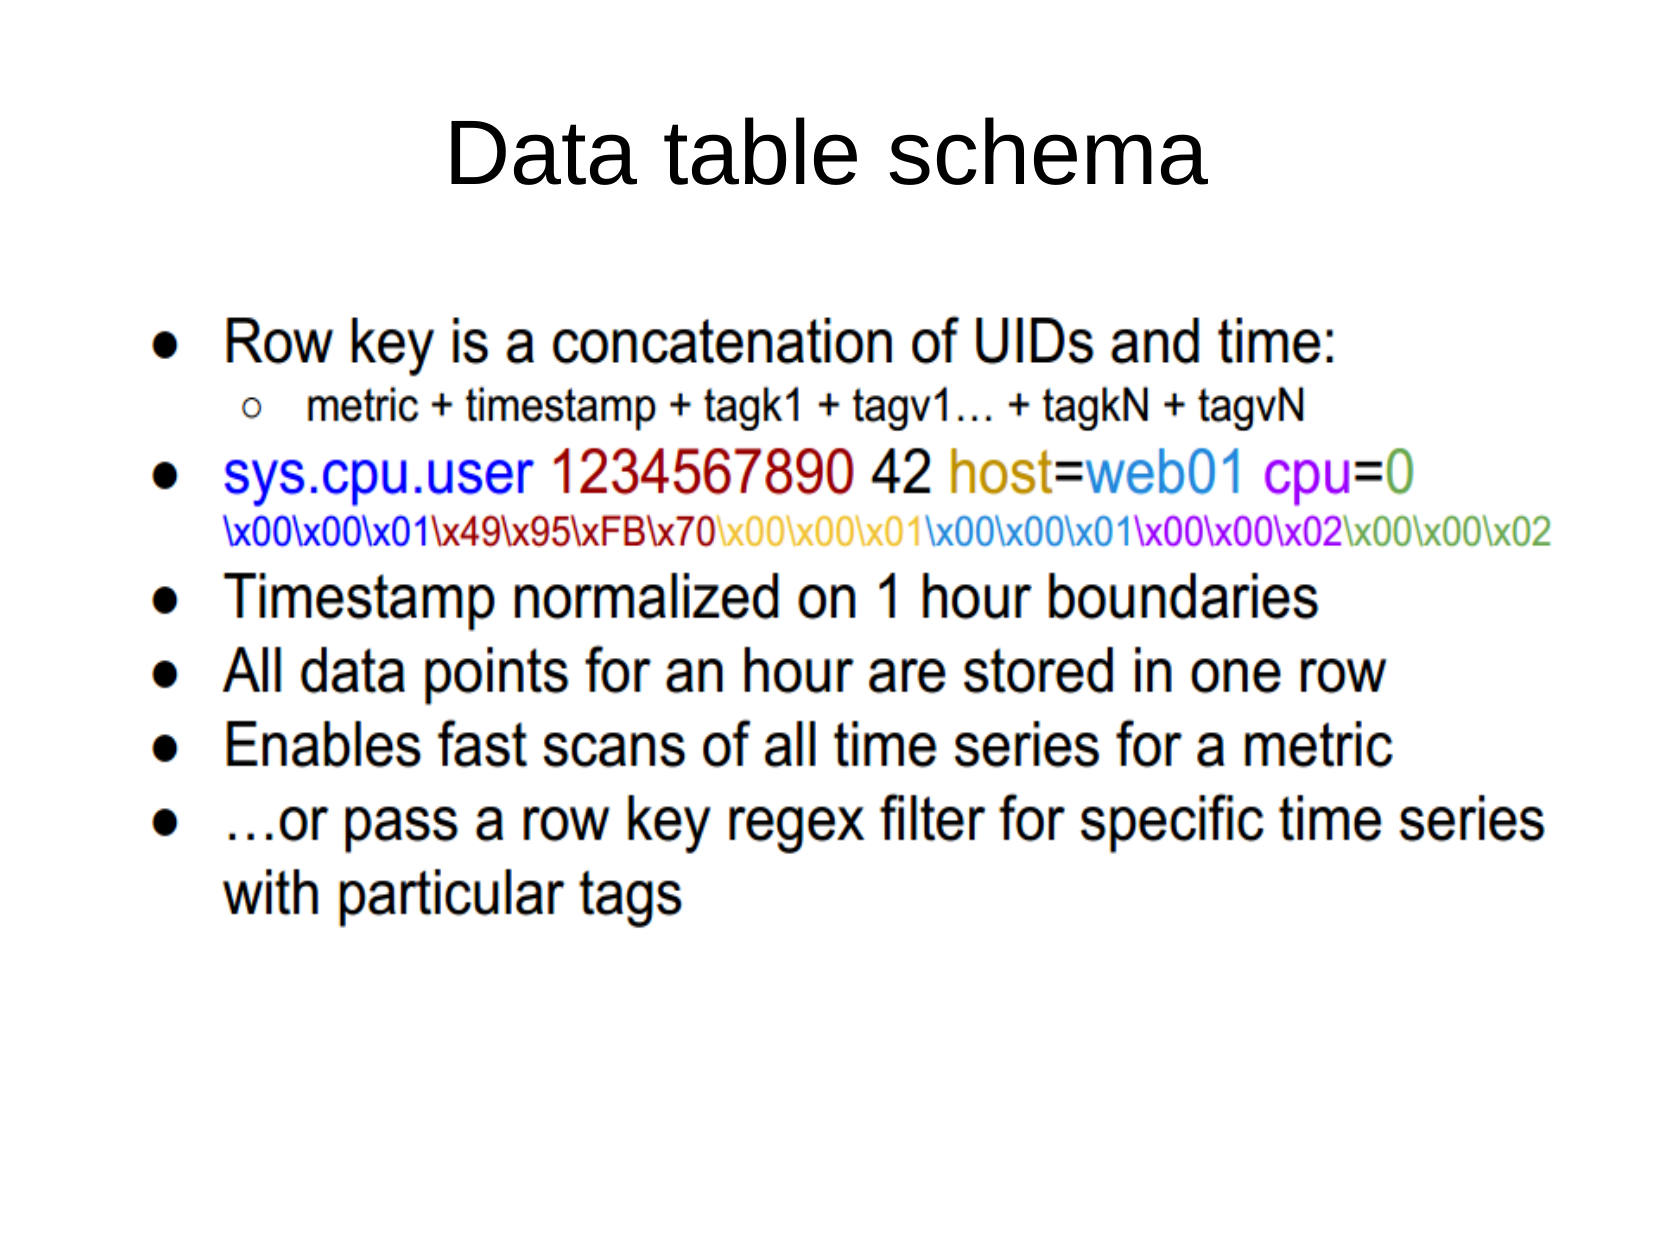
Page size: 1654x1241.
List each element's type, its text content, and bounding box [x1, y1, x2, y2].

title Data table schema [82, 49, 1571, 257]
picture [118, 283, 1571, 969]
